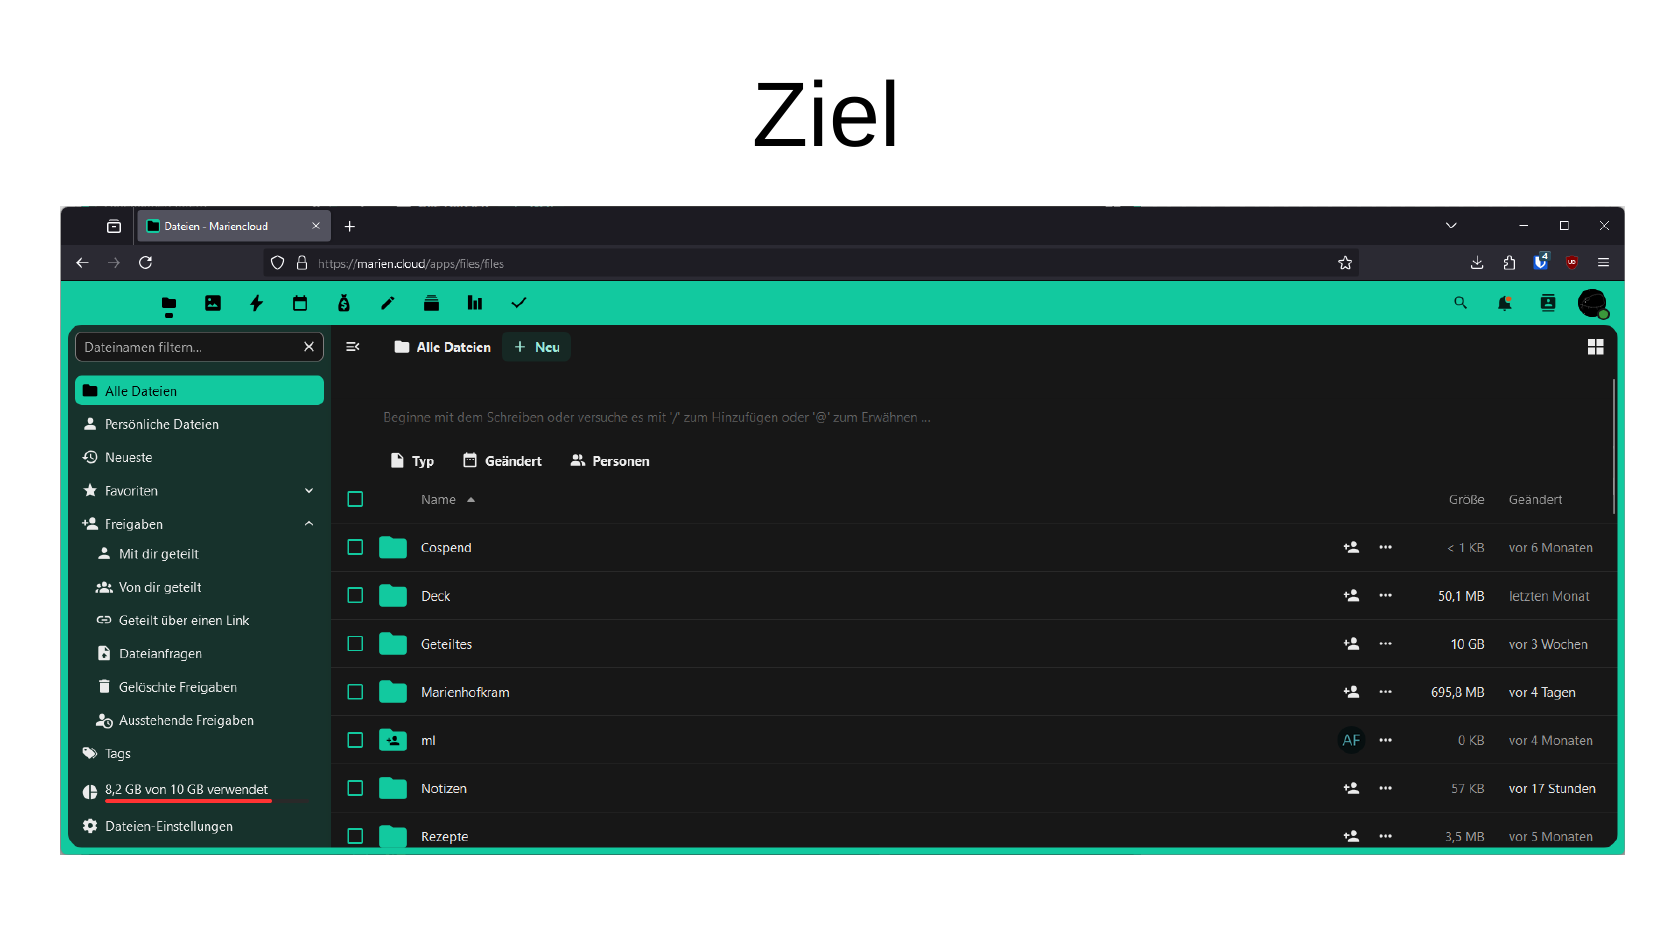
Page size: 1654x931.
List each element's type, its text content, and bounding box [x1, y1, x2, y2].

title Ziel [82, 37, 1571, 193]
picture [60, 206, 1625, 855]
